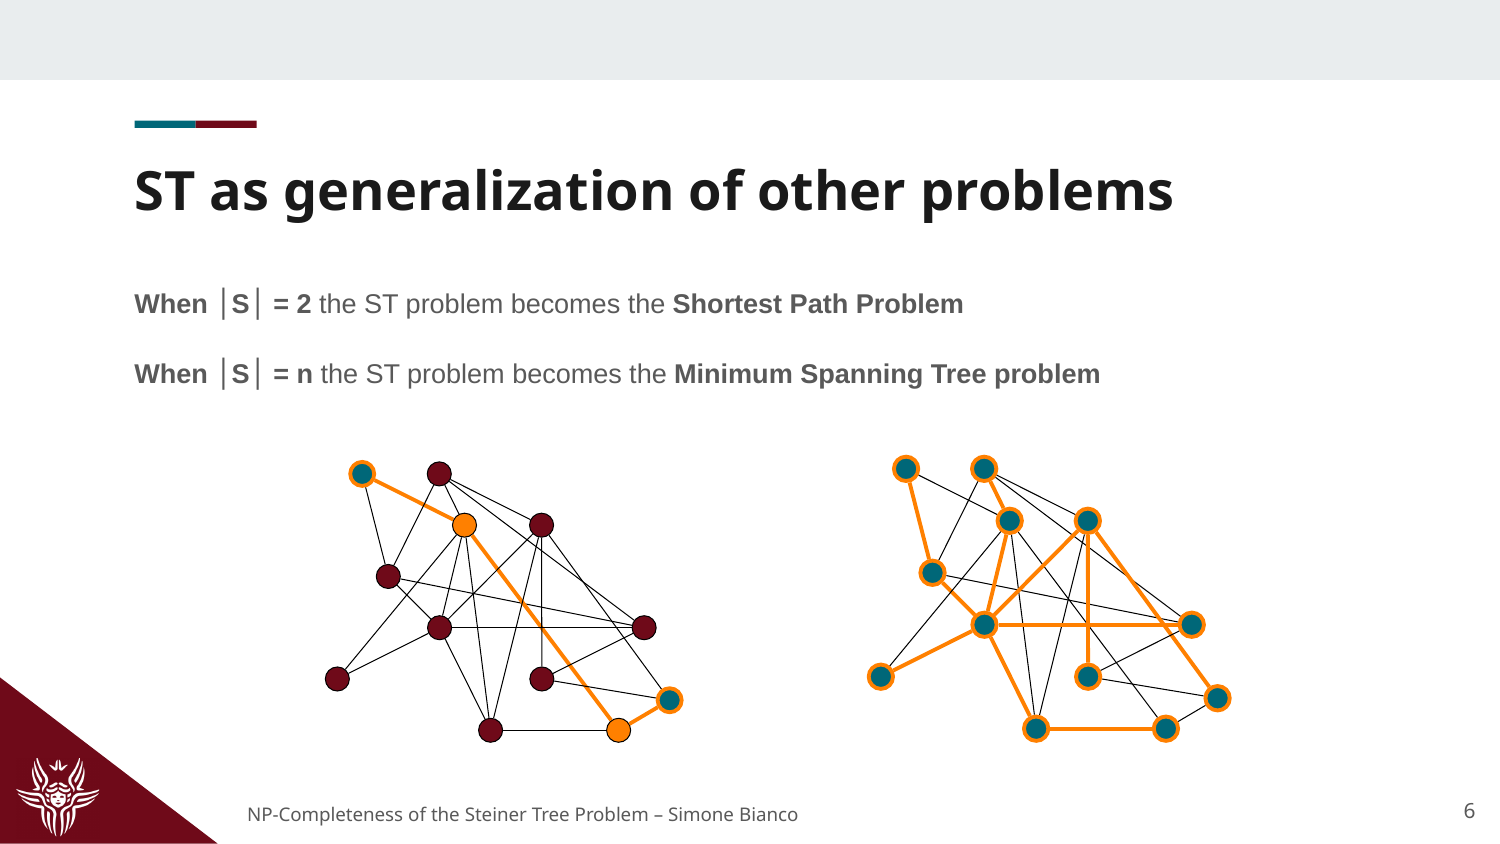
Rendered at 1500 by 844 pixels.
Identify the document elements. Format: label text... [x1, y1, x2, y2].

slide_number <number> [1400, 779, 1491, 844]
picture [324, 459, 684, 743]
picture [16, 758, 100, 839]
subtitle NP-Completeness of the Steiner Tree Problem – Simone Bianco [232, 783, 1193, 839]
list When │S│ = 2 the ST problem becomes the Shortest Path Problem When │S│ = n the ST problem becomes the Minimum Spanning Tree problem [119, 266, 1418, 637]
picture [866, 454, 1232, 743]
title ST as generalization of other problems [119, 141, 1381, 230]
